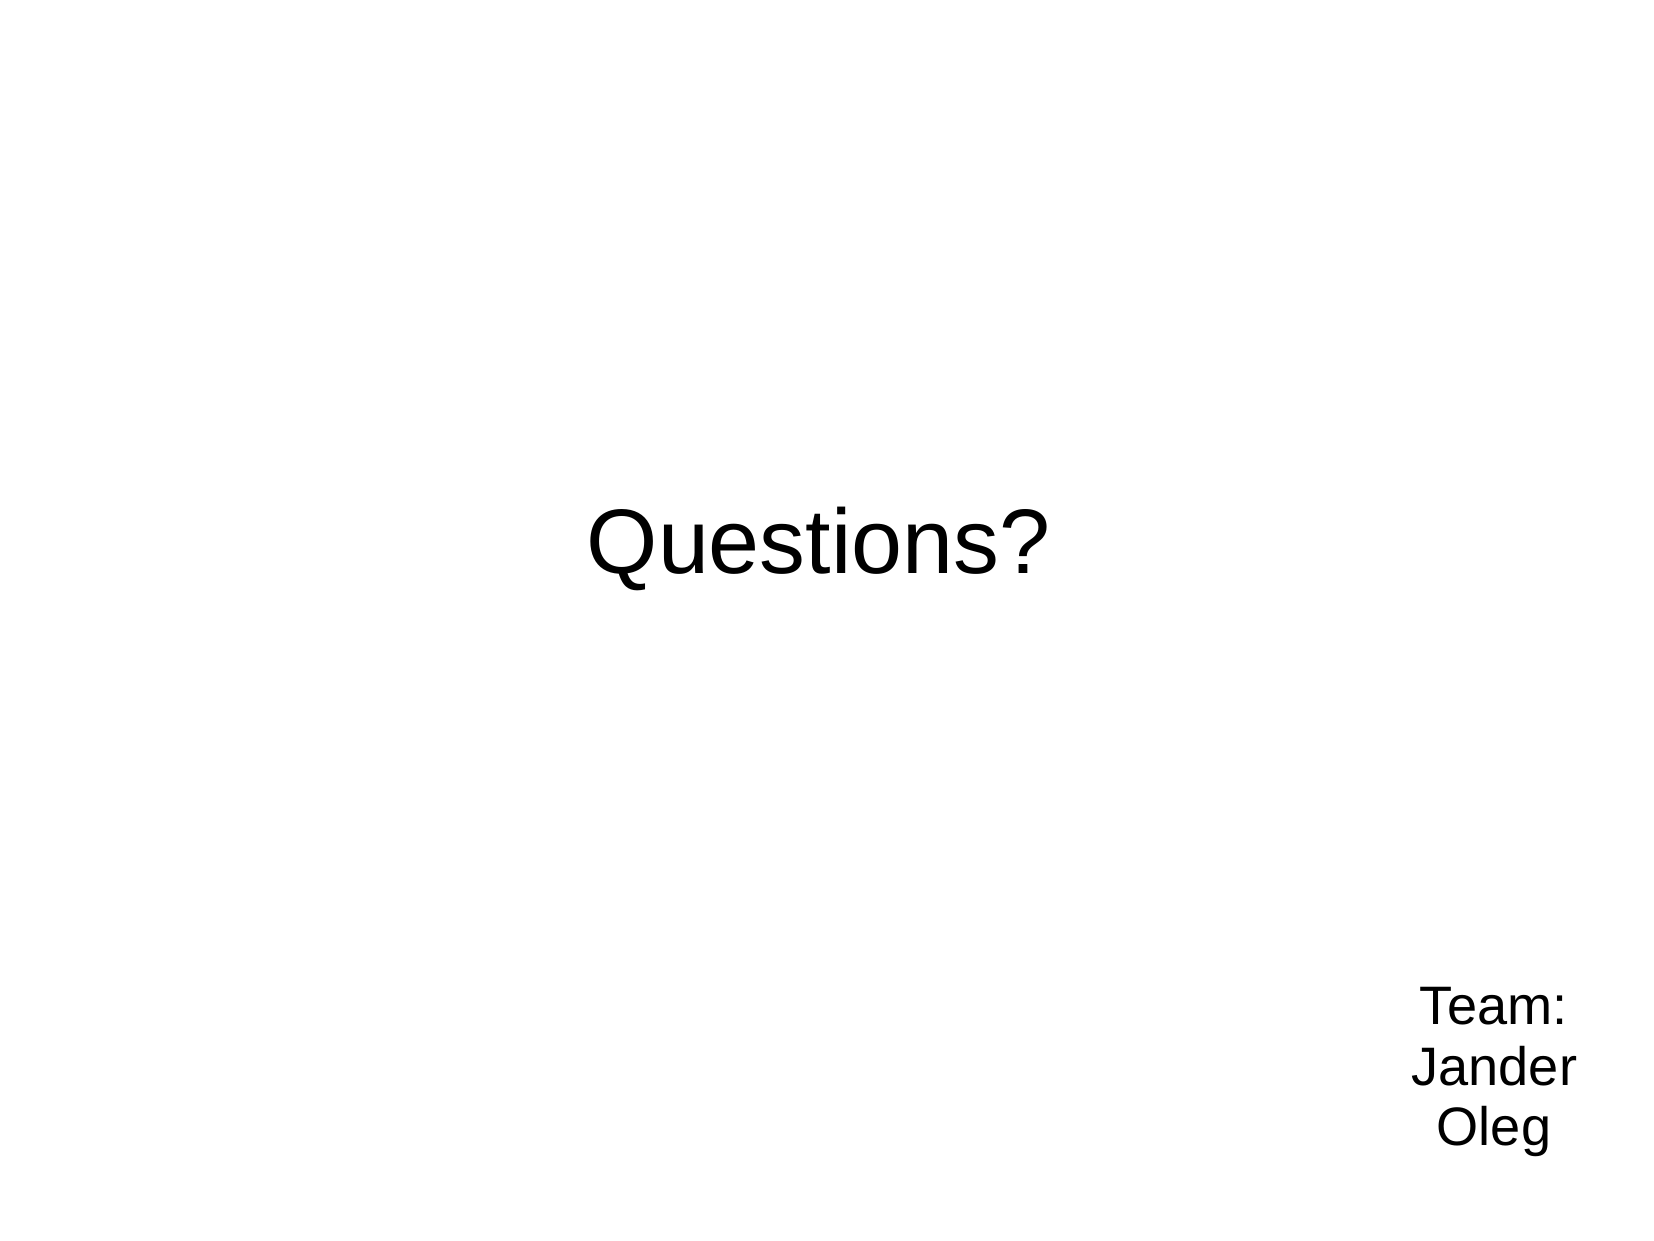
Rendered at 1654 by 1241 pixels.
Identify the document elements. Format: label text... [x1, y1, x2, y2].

title Questions? [75, 445, 1564, 638]
title Team: Jander Oleg [750, 970, 1654, 1163]
